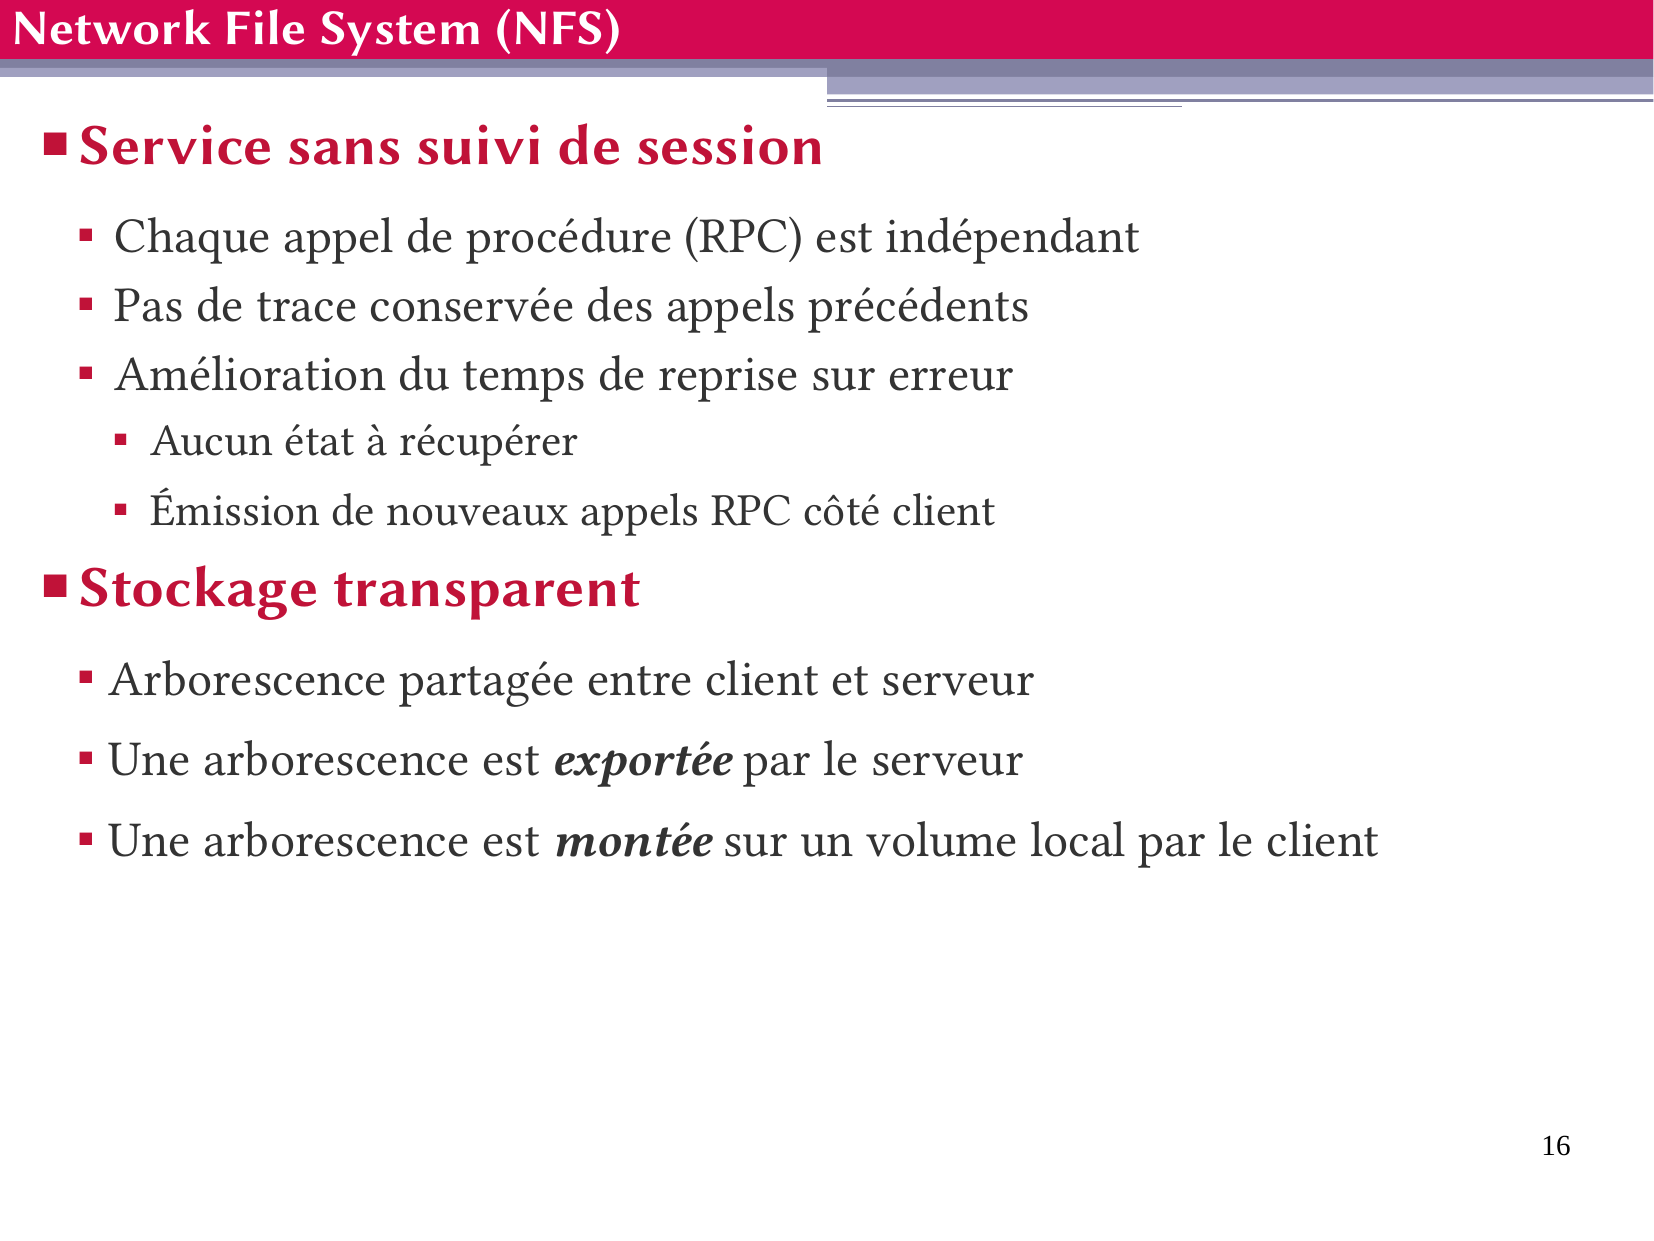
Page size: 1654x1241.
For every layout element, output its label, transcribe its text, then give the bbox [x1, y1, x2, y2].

list Service sans suivi de session Chaque appel de procédure (RPC) est indépendant Pas de trace conservée des appels précédents Amélioration du temps de reprise sur erreur Aucun état à récupérer Émission de nouveaux appels RPC côté client Stockage transparent Arborescence partagée entre client et serveur Une arborescence est exportée par le serveur Une arborescence est montée sur un volume local par le client [44, 112, 1611, 916]
text_box [0, 0, 1654, 136]
list Network File System (NFS) [11, 0, 751, 58]
